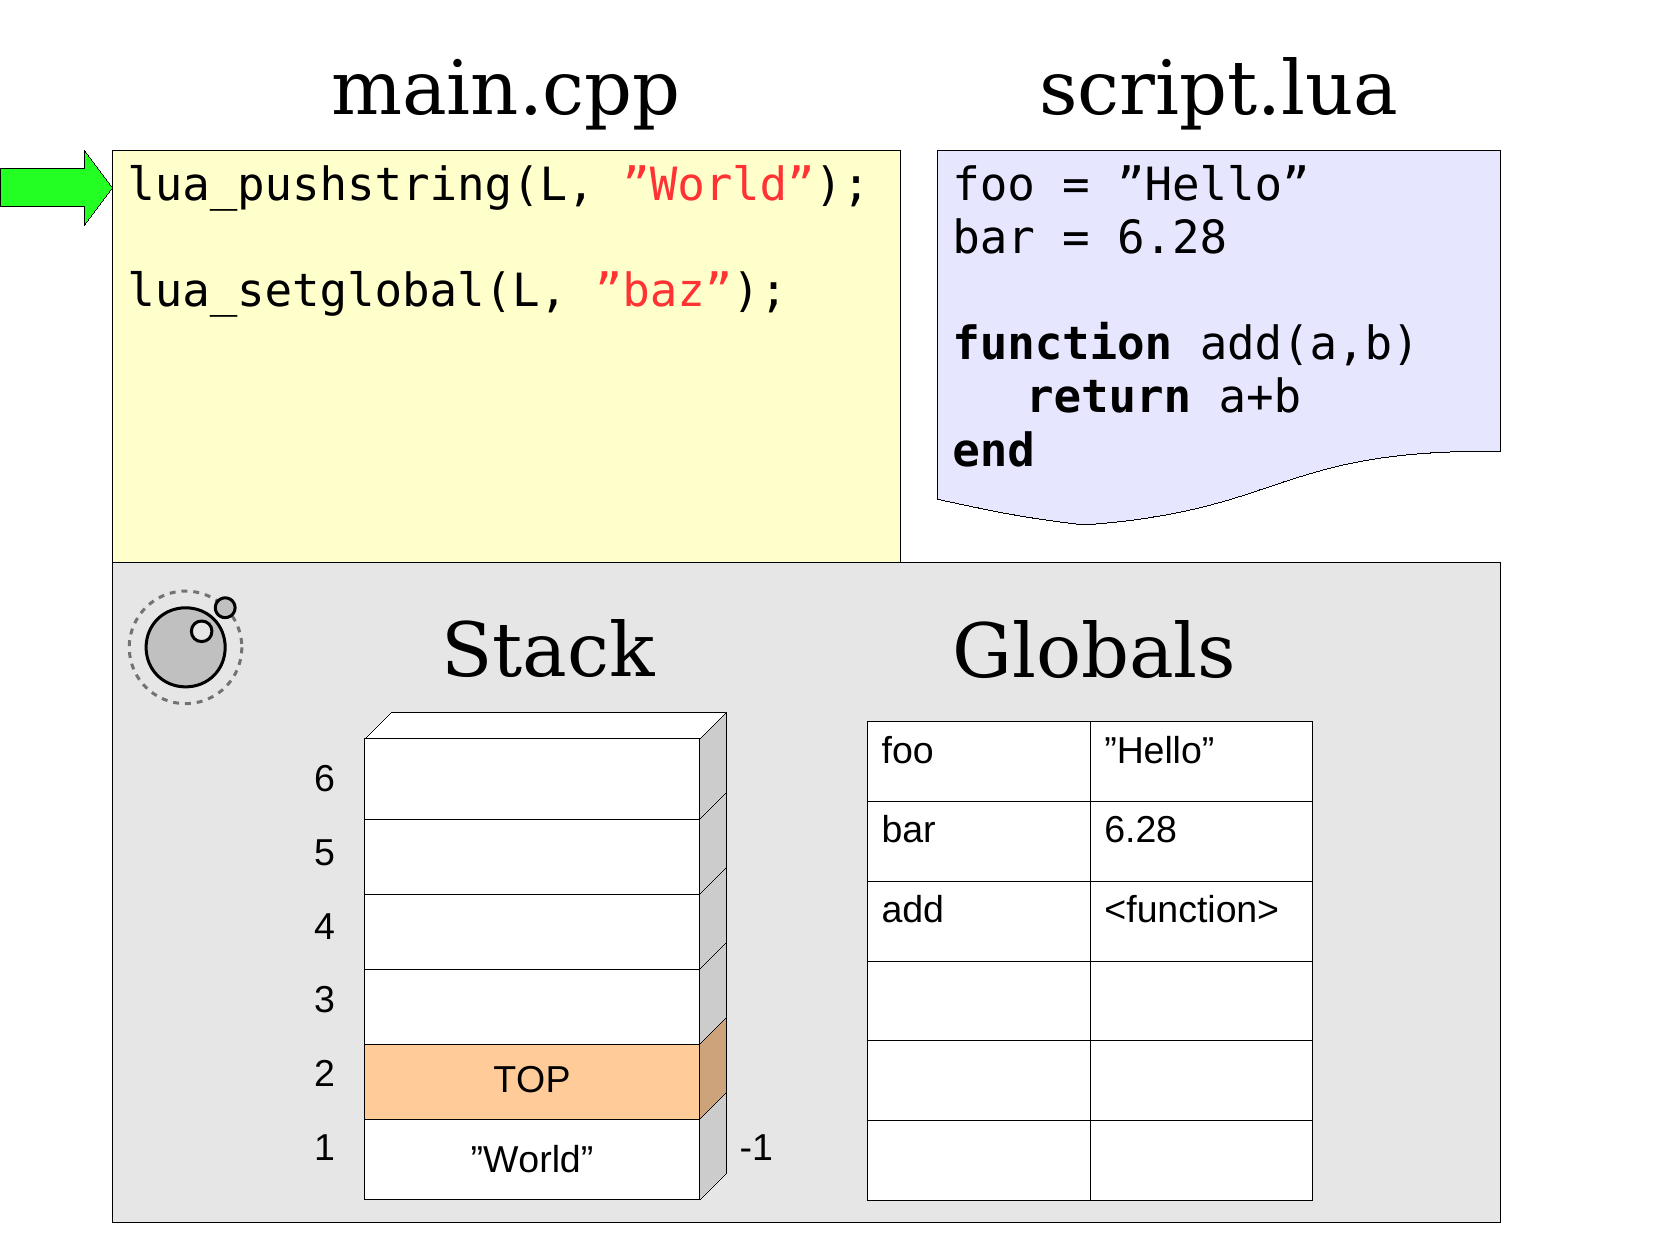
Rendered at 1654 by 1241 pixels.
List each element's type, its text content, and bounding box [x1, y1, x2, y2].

text_box [0, 150, 113, 226]
text_box foo = ”Hello” bar = 6.28 function add(a,b) return a+b end [937, 150, 1501, 525]
text_box script.lua [937, 37, 1501, 140]
table_cell bar [868, 802, 1090, 881]
table_cell [1091, 962, 1312, 1040]
table_cell 4 [300, 898, 364, 971]
table_cell [868, 962, 1090, 1040]
text_box main.cpp [112, 37, 901, 140]
table_cell 6.28 [1091, 802, 1312, 881]
table_cell [868, 1041, 1090, 1120]
text_box Globals [937, 600, 1252, 713]
text_box TOP [364, 1045, 699, 1120]
table_cell [727, 825, 787, 897]
table_cell [727, 898, 787, 971]
table_cell [727, 972, 787, 1045]
table_header ”Hello” [1091, 722, 1312, 801]
table_cell add [868, 882, 1090, 961]
table_cell -1 [709, 1119, 787, 1192]
table_cell [1091, 1041, 1312, 1120]
table_cell 5 [300, 825, 364, 897]
text_box lua_pushstring(L, ”World”); lua_setglobal(L, ”baz”); [112, 150, 901, 563]
table_cell [868, 1121, 1090, 1200]
table_cell [727, 1046, 787, 1118]
table_cell [1091, 1121, 1312, 1200]
text_box [112, 562, 1501, 1223]
text_box Stack [426, 599, 670, 702]
table_cell 1 [300, 1119, 364, 1192]
text_box ”World” [364, 1120, 699, 1200]
table_cell 2 [300, 1046, 364, 1118]
table_cell 3 [300, 972, 364, 1045]
table_header foo [868, 722, 1090, 801]
table_header 6 [300, 751, 364, 824]
table_cell <function> [1091, 882, 1312, 961]
table_header [727, 751, 787, 824]
